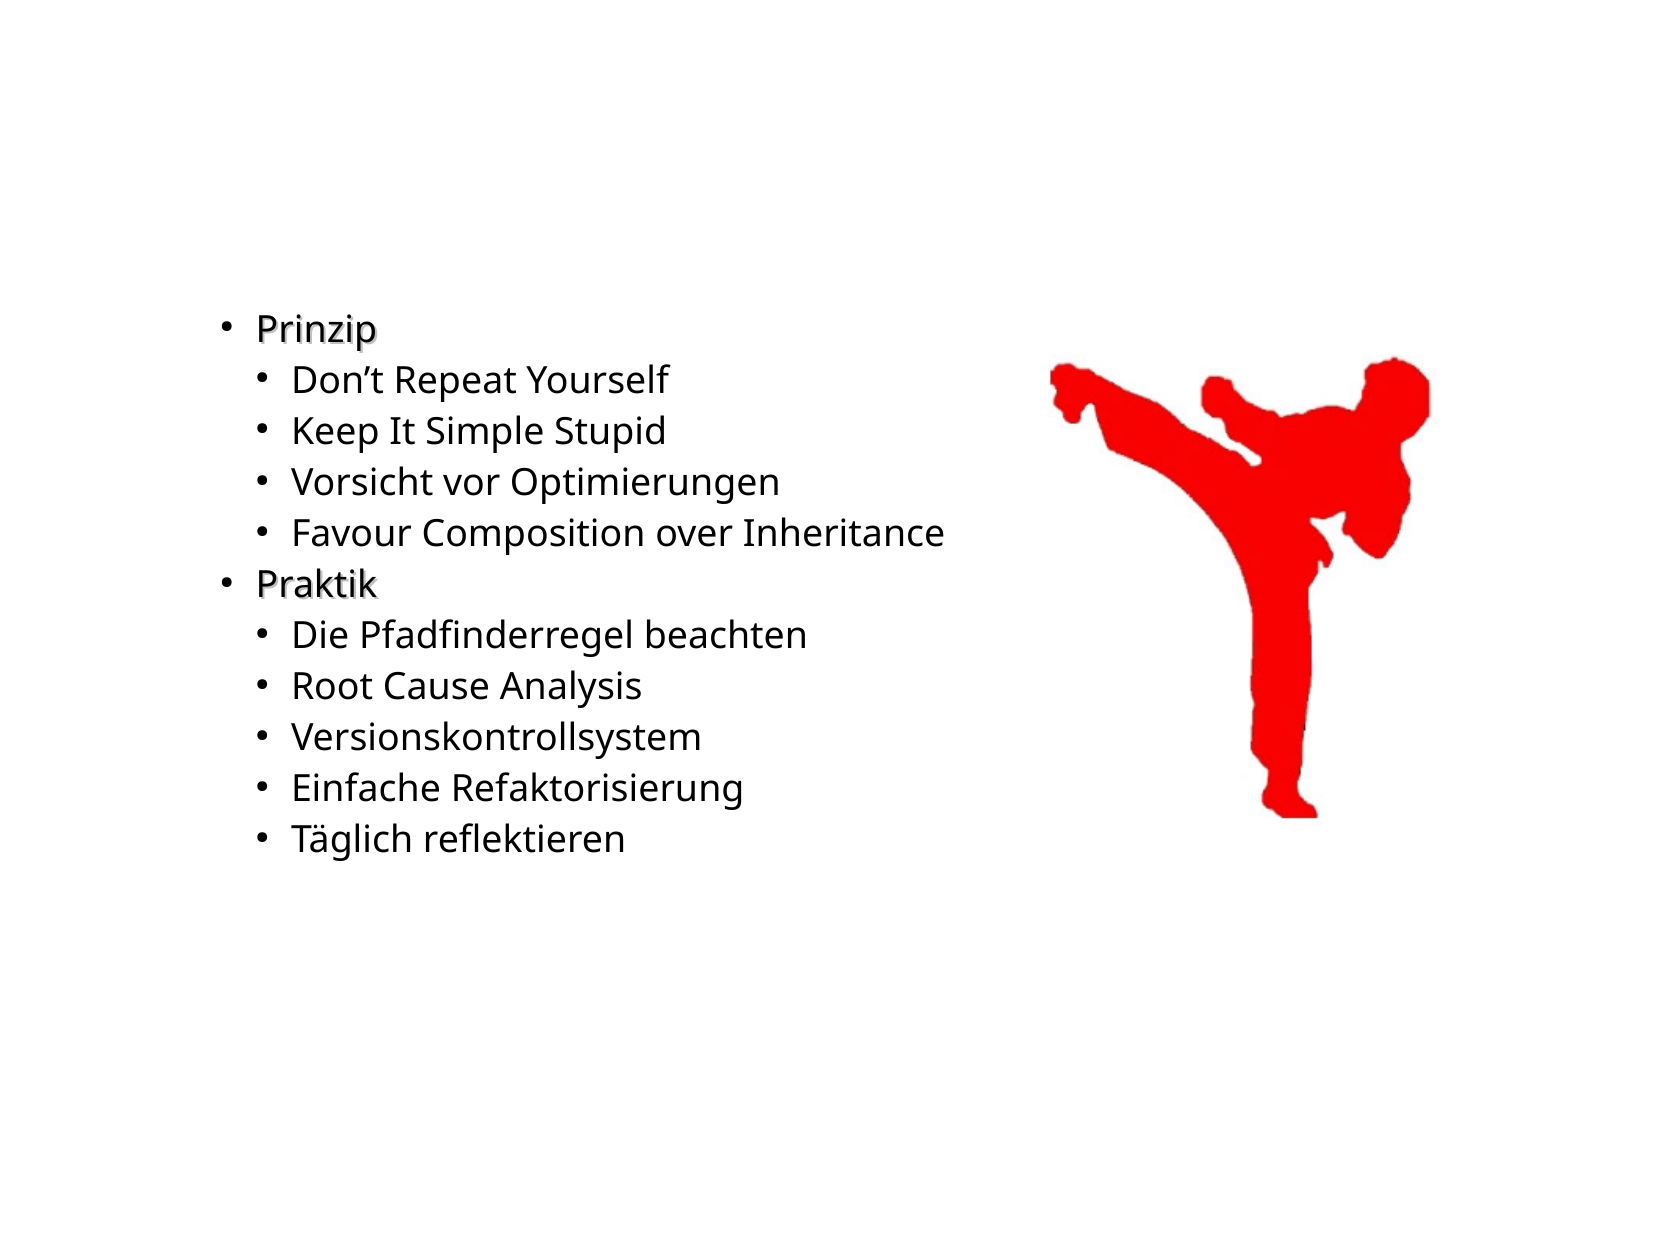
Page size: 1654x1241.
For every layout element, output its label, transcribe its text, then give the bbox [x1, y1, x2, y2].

text_box Prinzip Don’t Repeat Yourself Keep It Simple Stupid Vorsicht vor Optimierungen Favour Composition over Inheritance Praktik Die Pfadfinderregel beachten Root Cause Analysis Versionskontrollsystem Einfache Refaktorisierung Täglich reflektieren [205, 295, 1241, 831]
picture [1024, 330, 1459, 845]
